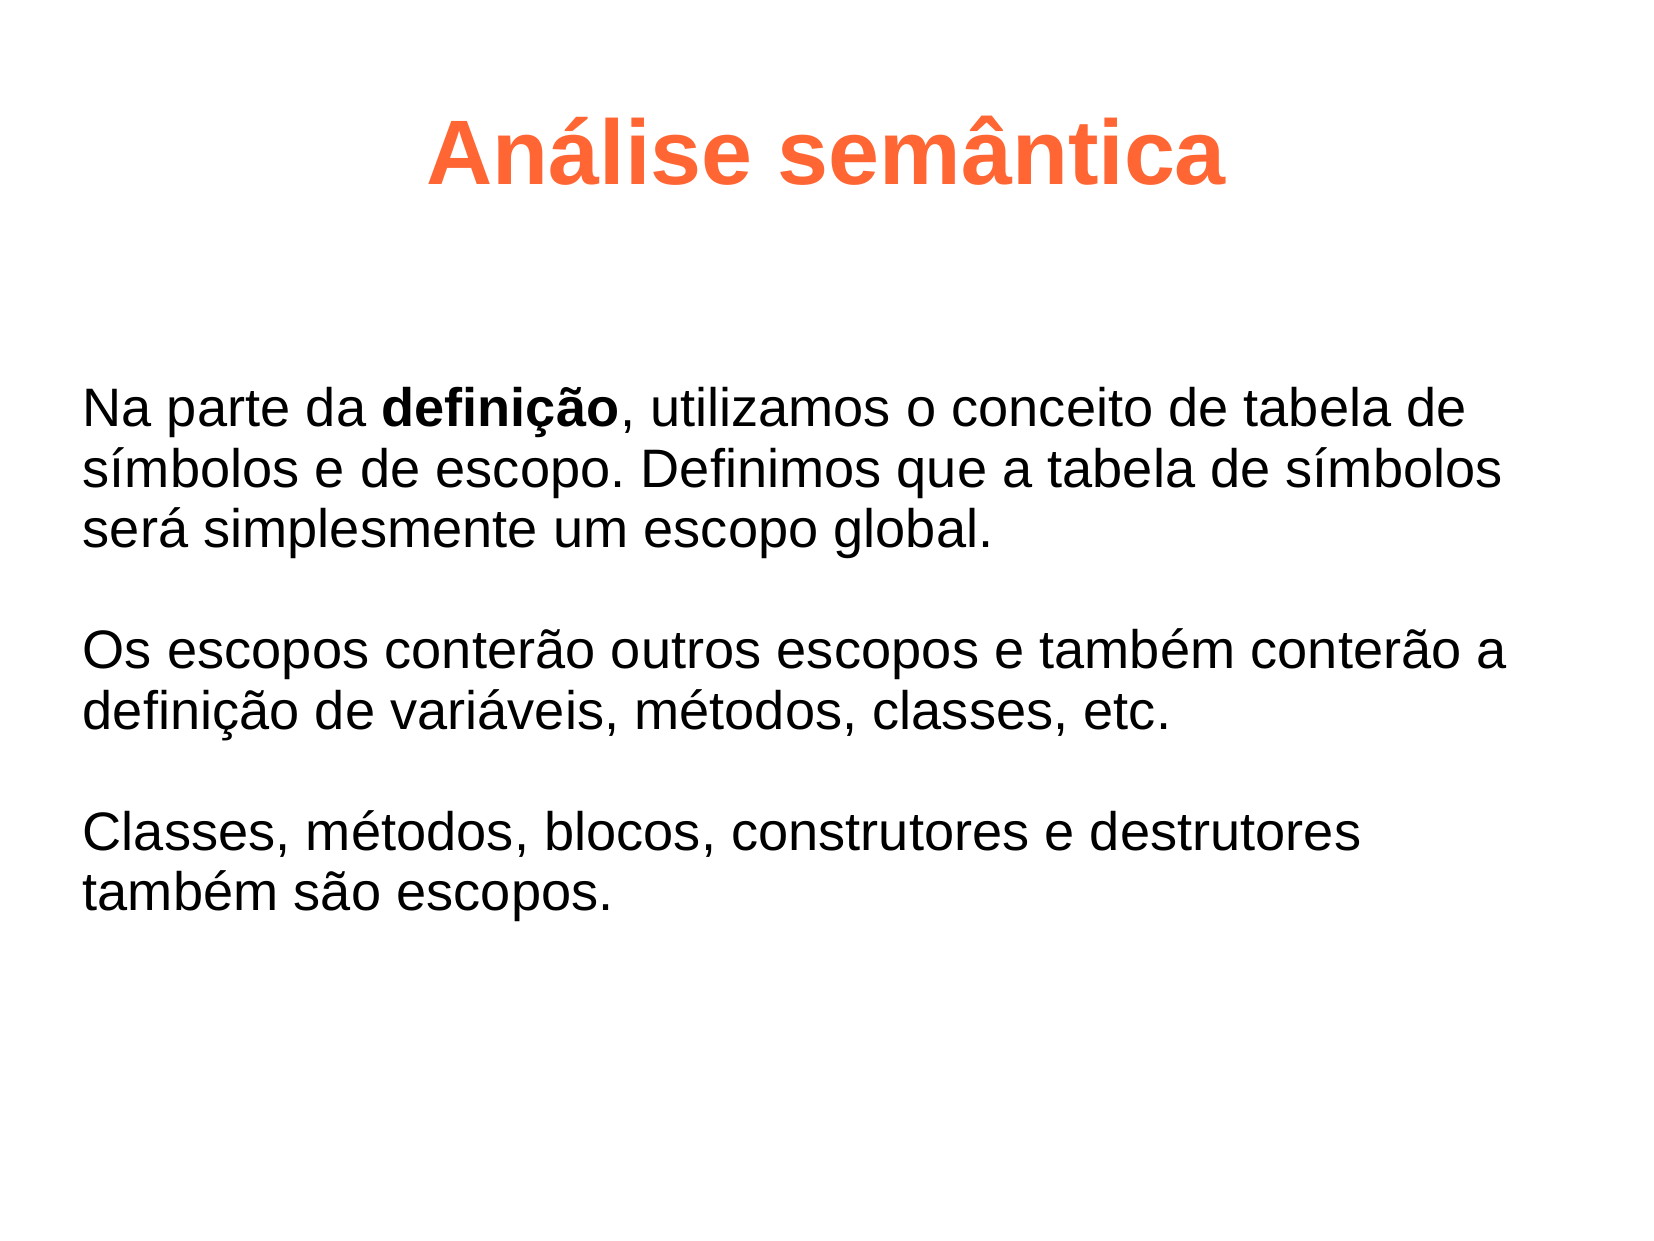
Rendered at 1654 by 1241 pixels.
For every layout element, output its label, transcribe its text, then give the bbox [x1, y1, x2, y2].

subtitle Na parte da definição, utilizamos o conceito de tabela de símbolos e de escopo. Definimos que a tabela de símbolos será simplesmente um escopo global. Os escopos conterão outros escopos e também conterão a definição de variáveis, métodos, classes, etc. Classes, métodos, blocos, construtores e destrutores também são escopos. [82, 290, 1538, 1010]
title Análise semântica [82, 49, 1571, 257]
